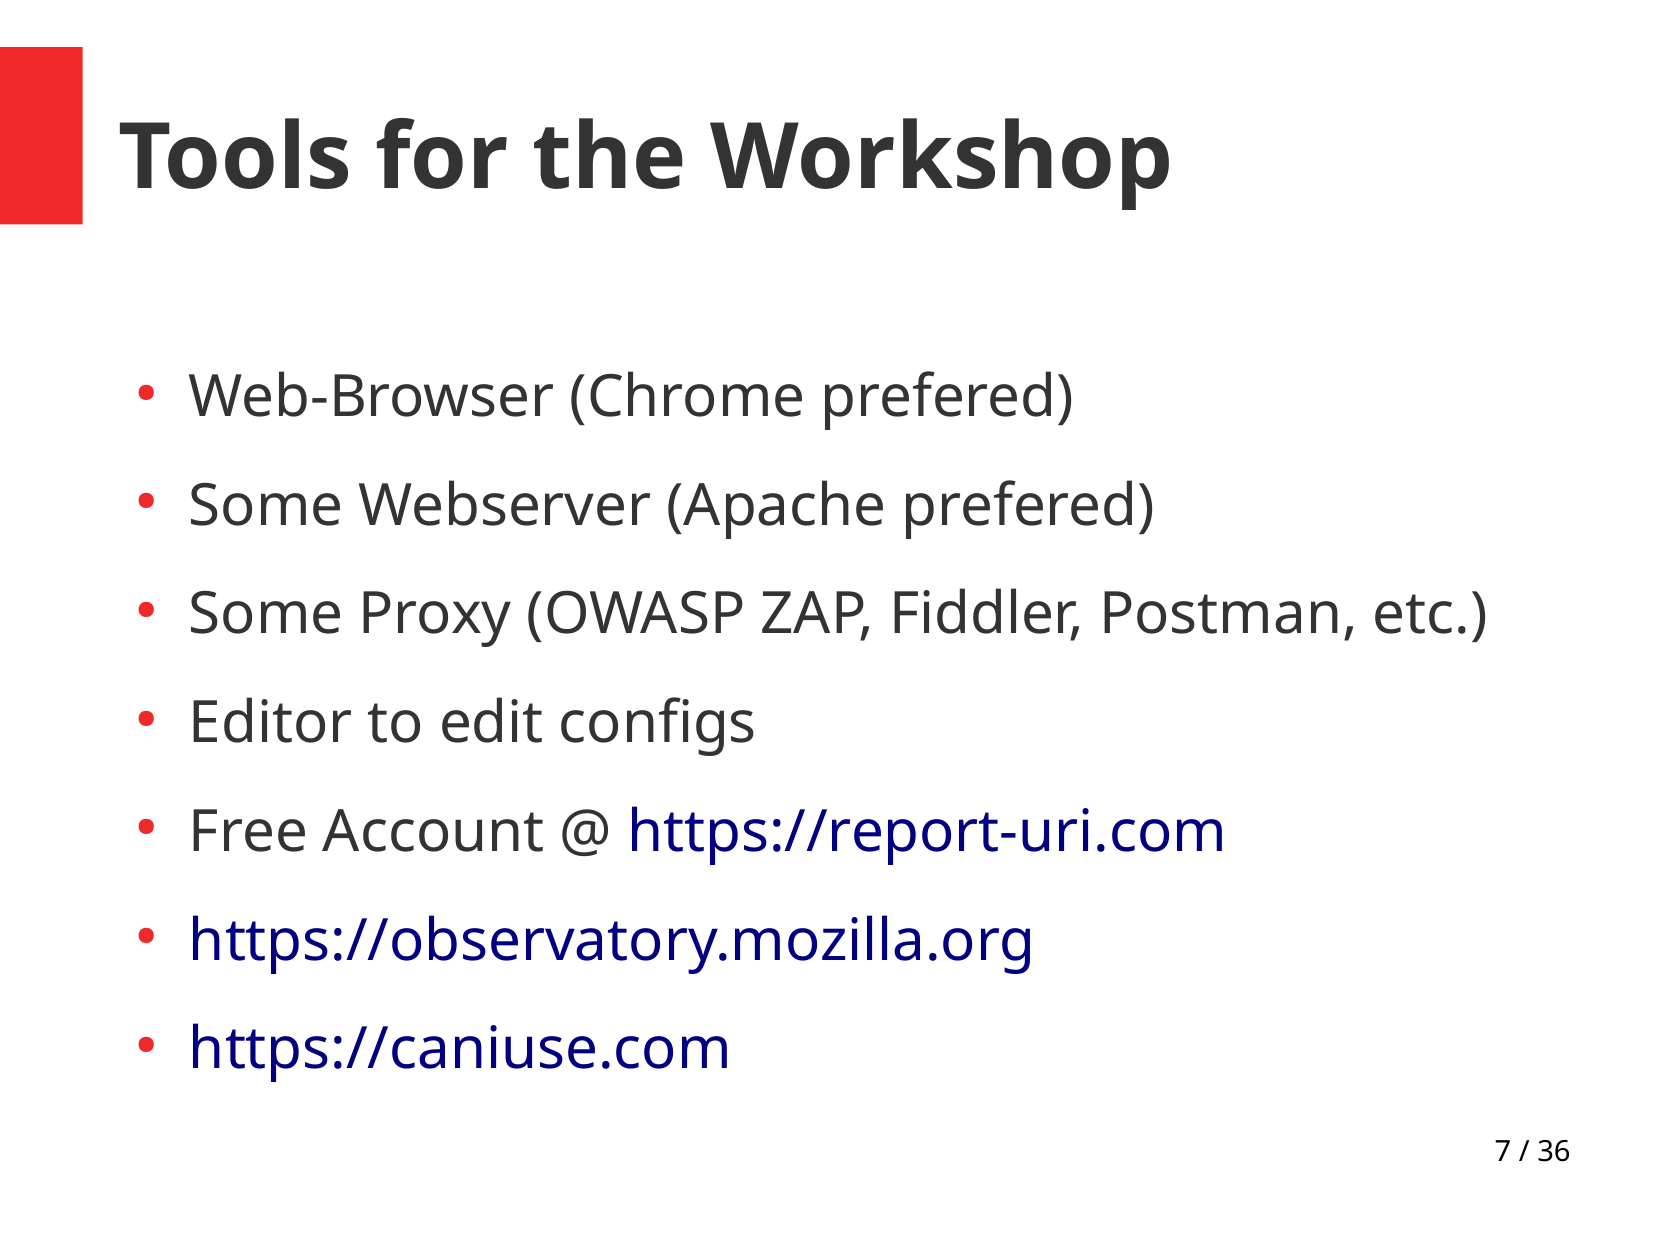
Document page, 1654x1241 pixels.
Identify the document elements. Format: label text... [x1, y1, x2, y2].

list Web-Browser (Chrome prefered) Some Webserver (Apache prefered) Some Proxy (OWASP ZAP, Fiddler, Postman, etc.) Editor to edit configs Free Account @ https://report-uri.com https://observatory.mozilla.org https://caniuse.com [118, 354, 1536, 1074]
title Tools for the Workshop [118, 49, 1571, 257]
